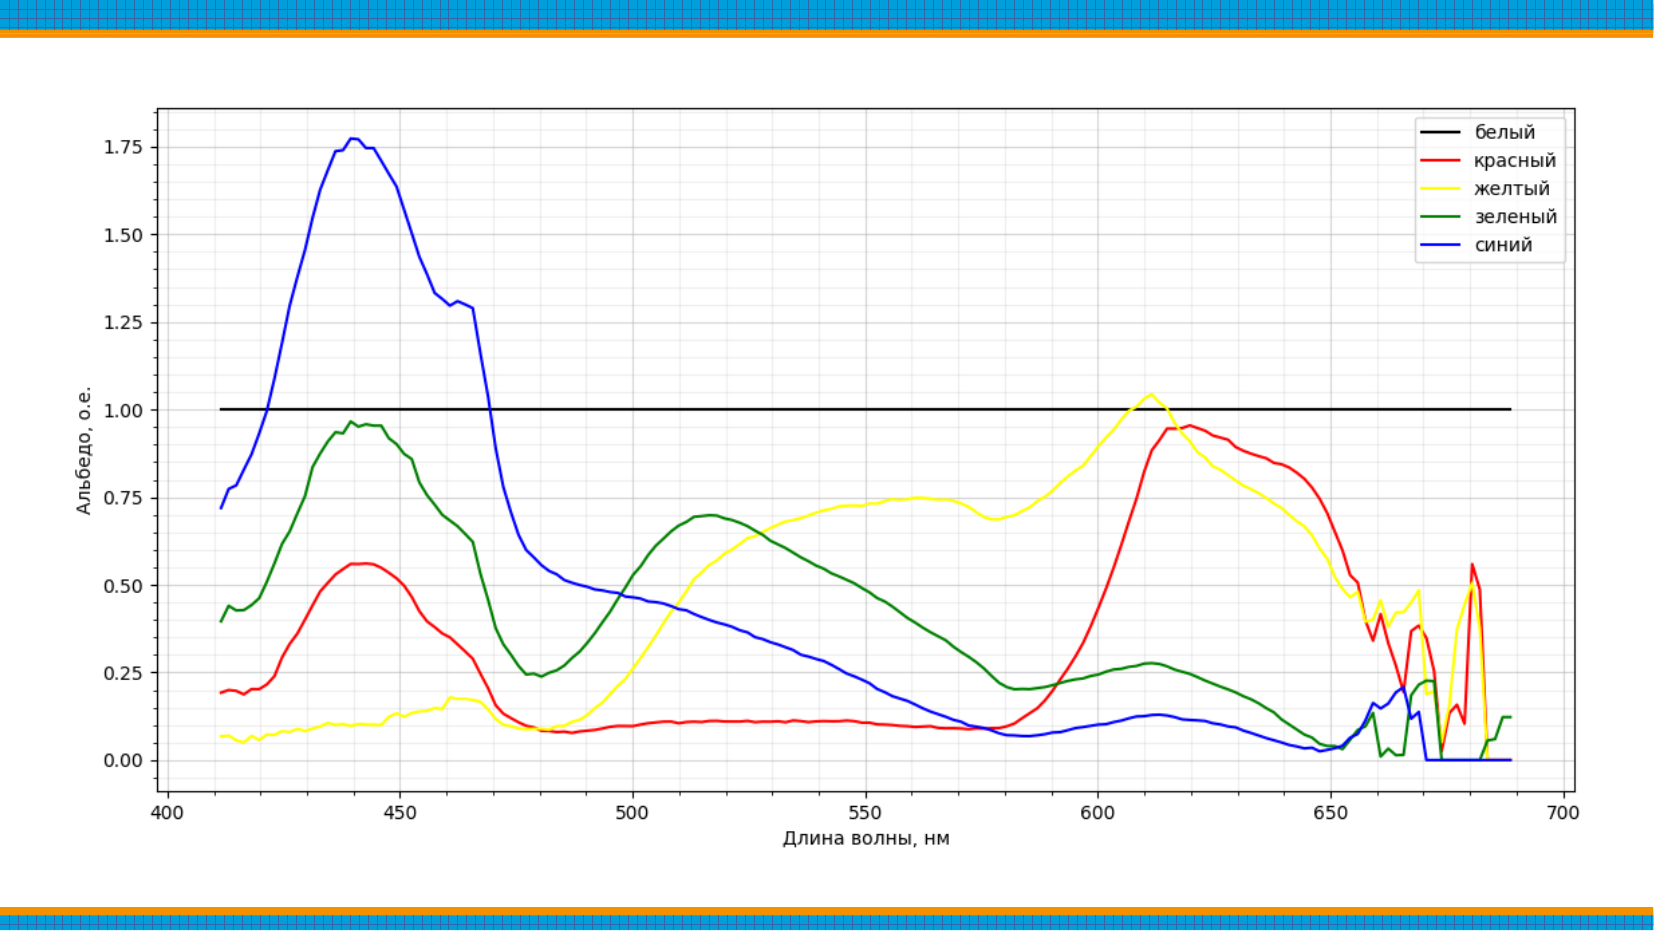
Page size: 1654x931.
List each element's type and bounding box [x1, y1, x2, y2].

picture [59, 72, 1595, 857]
